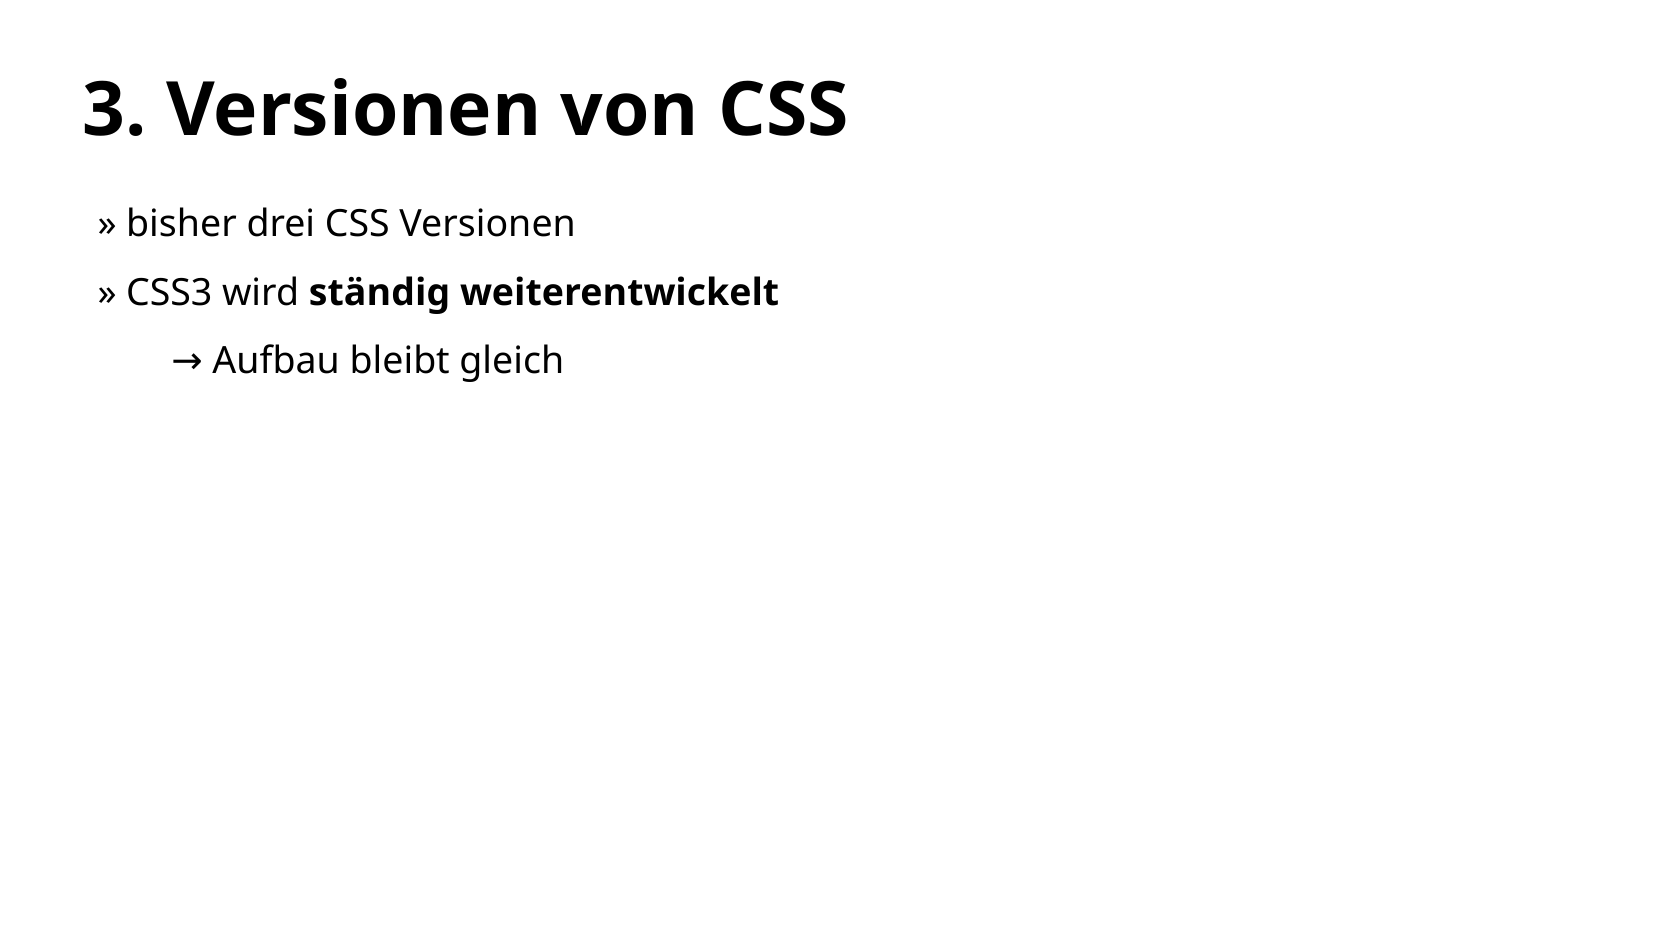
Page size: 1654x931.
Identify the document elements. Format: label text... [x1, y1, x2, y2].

text_box » bisher drei CSS Versionen » CSS3 wird ständig weiterentwickelt → Aufbau bleibt gleich [82, 189, 1536, 382]
title 3. Versionen von CSS [82, 59, 1571, 154]
